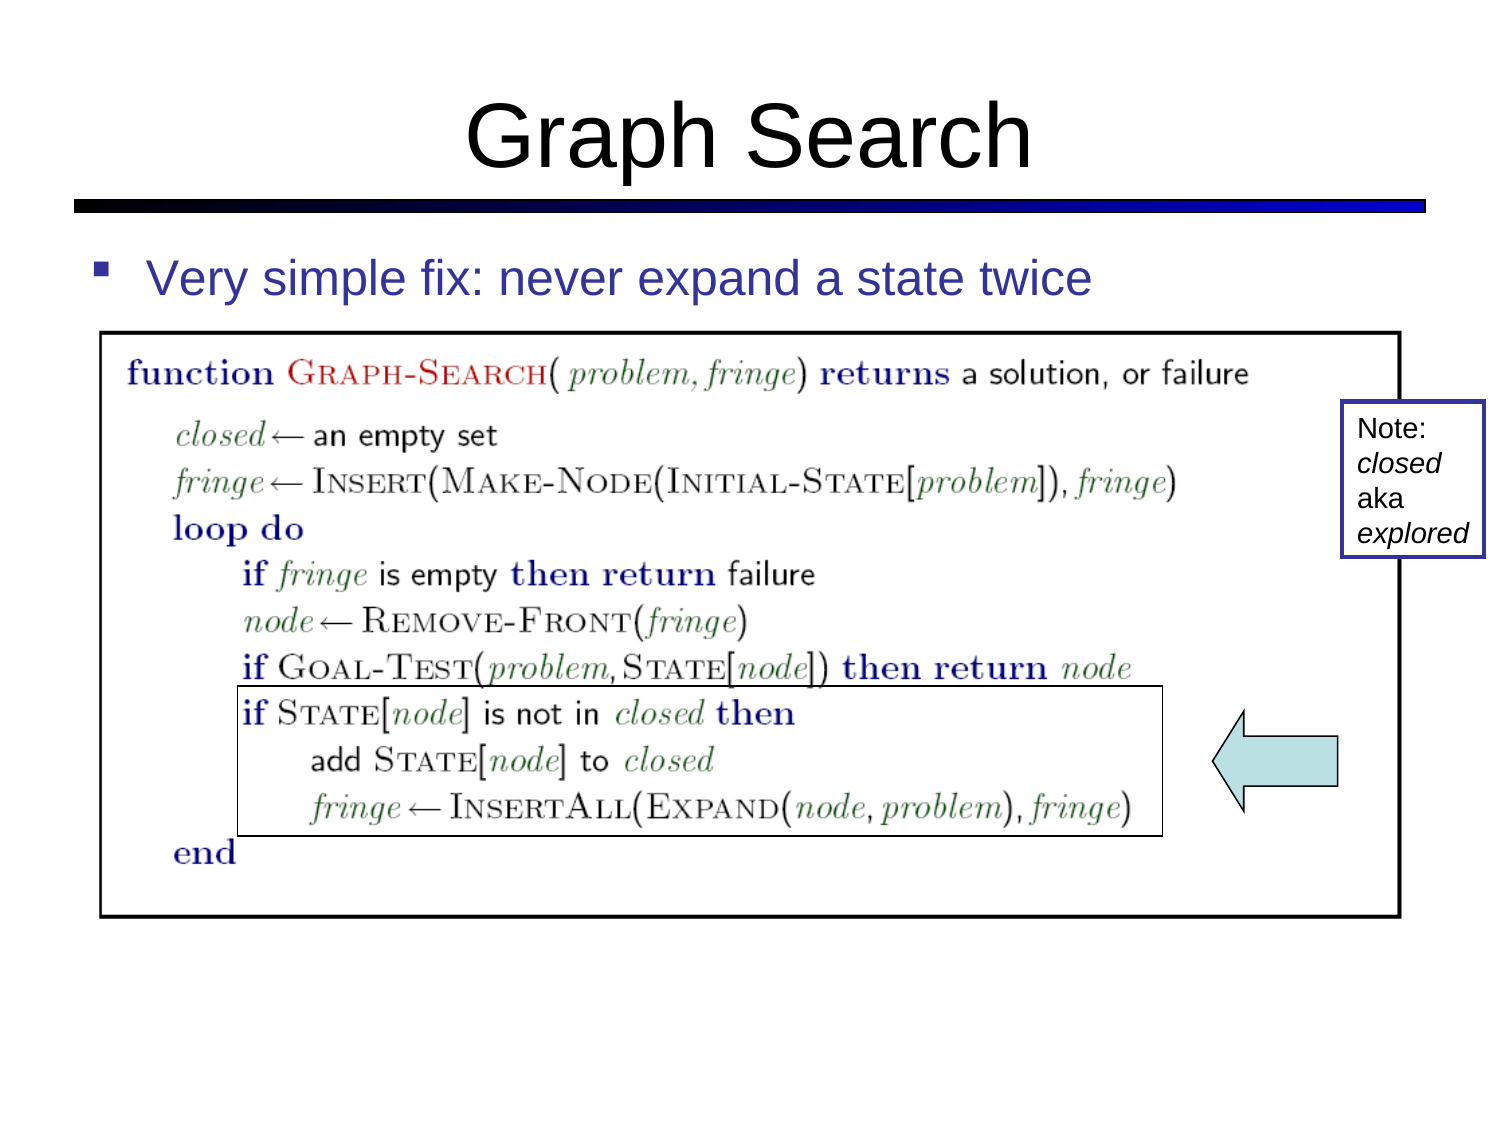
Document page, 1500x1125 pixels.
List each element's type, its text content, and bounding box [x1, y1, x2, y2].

text_box Note: closed aka explored [1342, 401, 1485, 557]
picture [94, 327, 1405, 921]
text_box Graph Search [75, 37, 1426, 225]
text_box [1212, 711, 1338, 812]
text_box Very simple fix: never expand a state twice [75, 237, 1426, 981]
